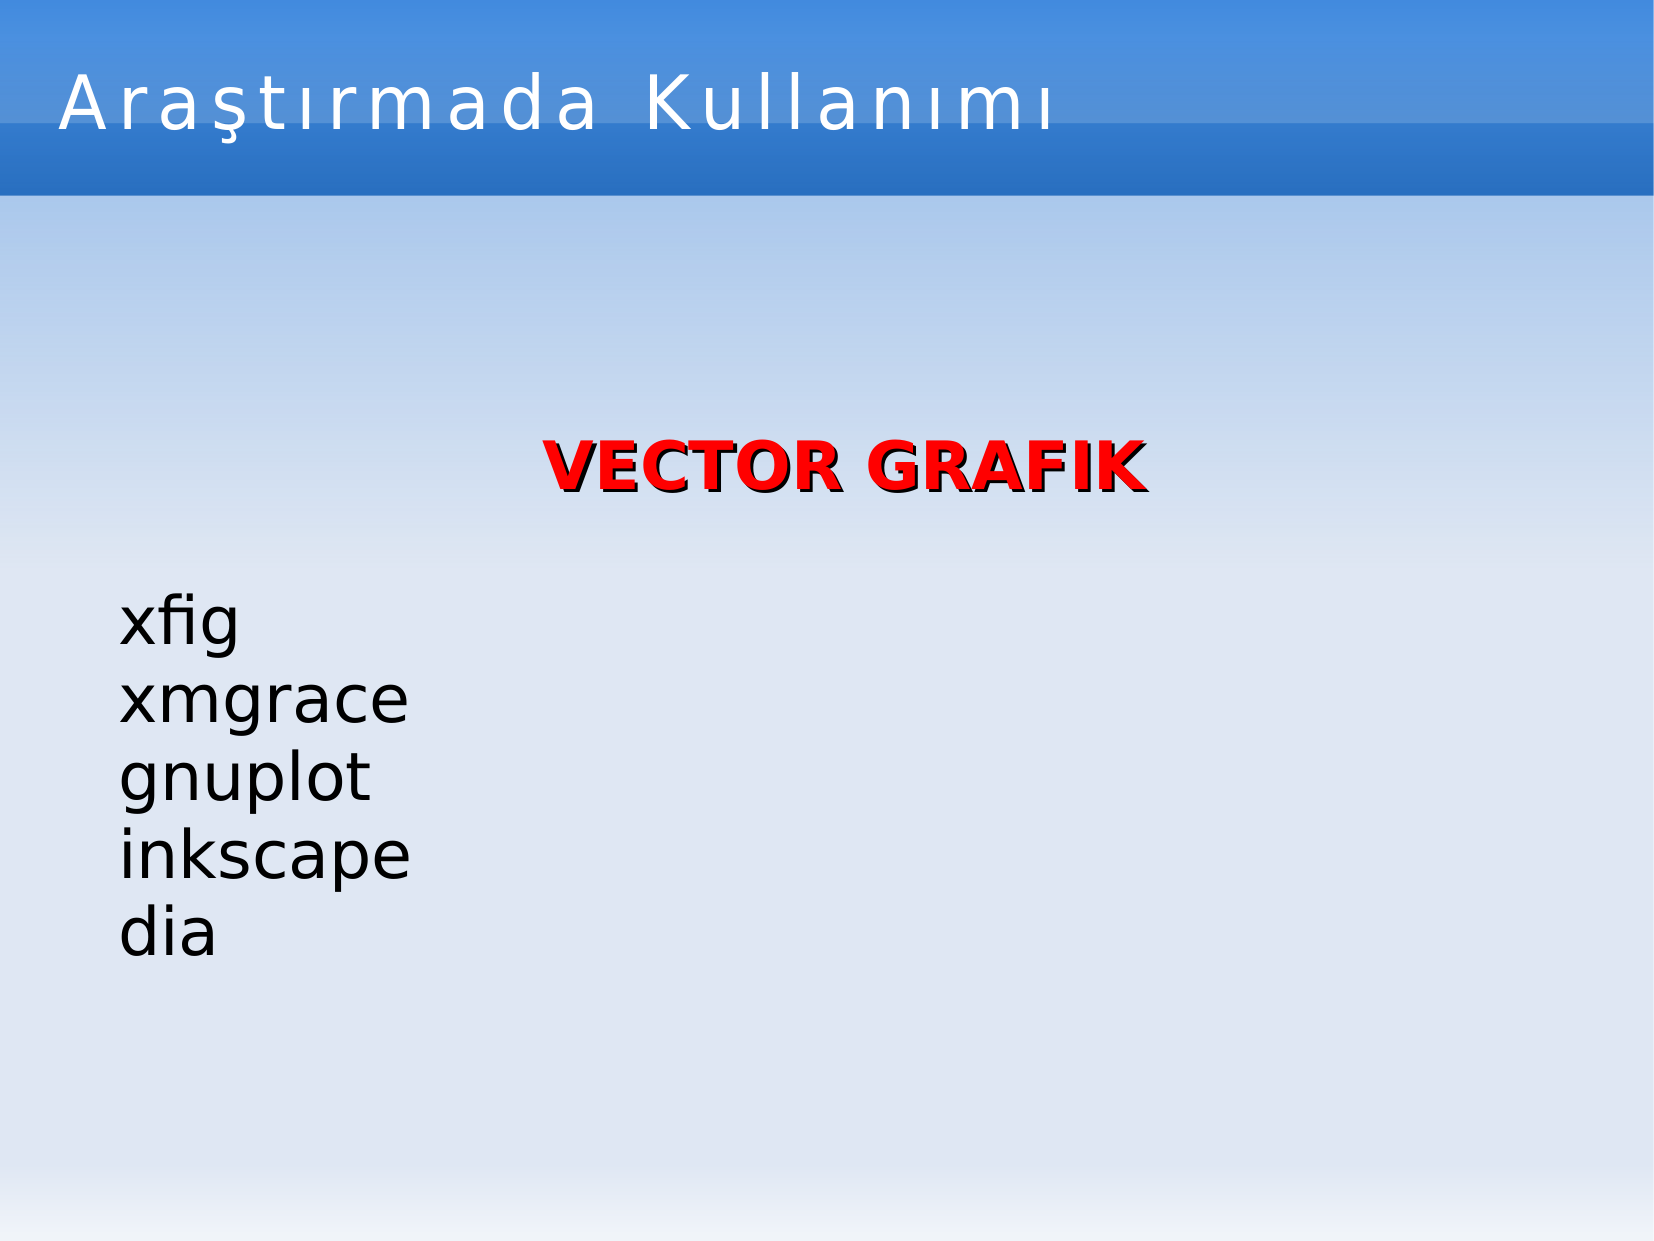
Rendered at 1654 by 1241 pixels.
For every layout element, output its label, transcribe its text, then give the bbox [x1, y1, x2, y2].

picture [0, 0, 1654, 1241]
title Araştırmada Kullanımı [59, 36, 1270, 171]
subtitle VECTOR GRAFIK xfig xmgrace gnuplot inkscape dia [82, 297, 1571, 1102]
